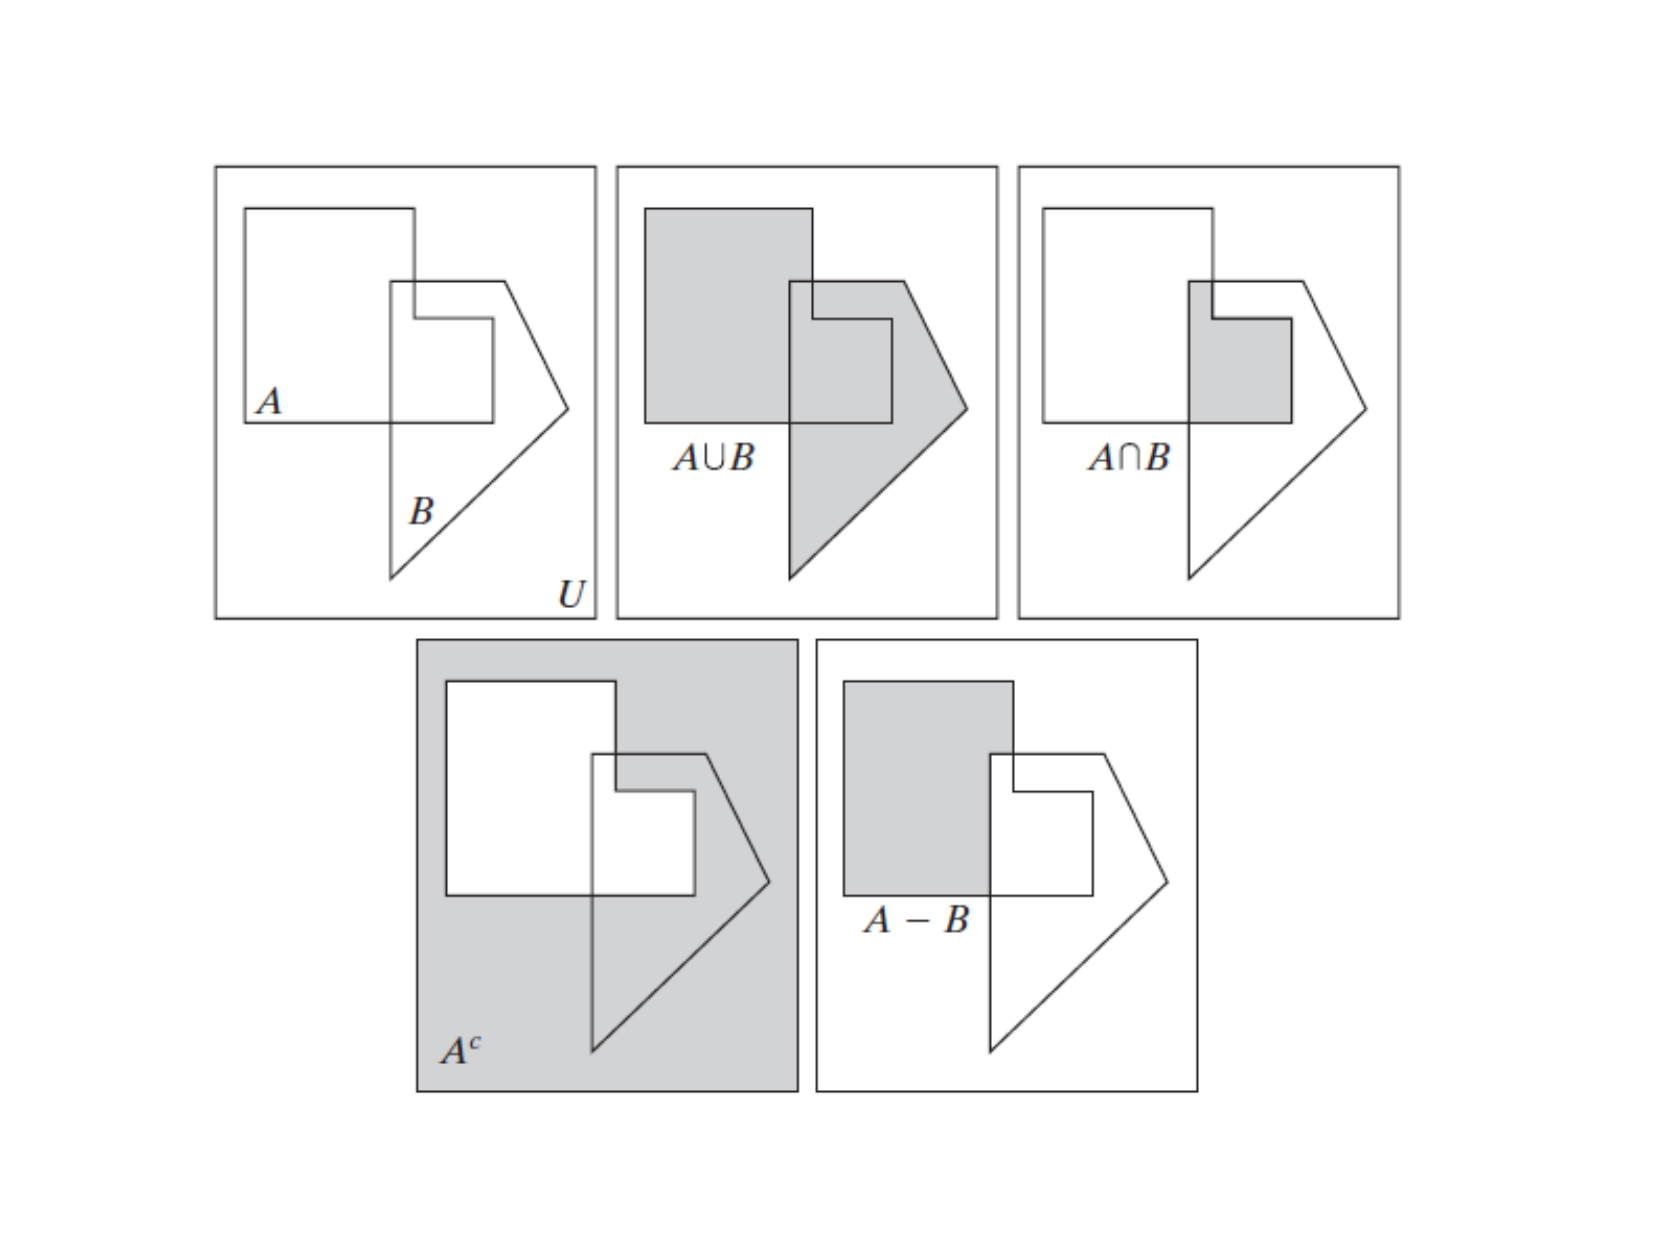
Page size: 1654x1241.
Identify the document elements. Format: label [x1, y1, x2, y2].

picture [105, 106, 1563, 1139]
